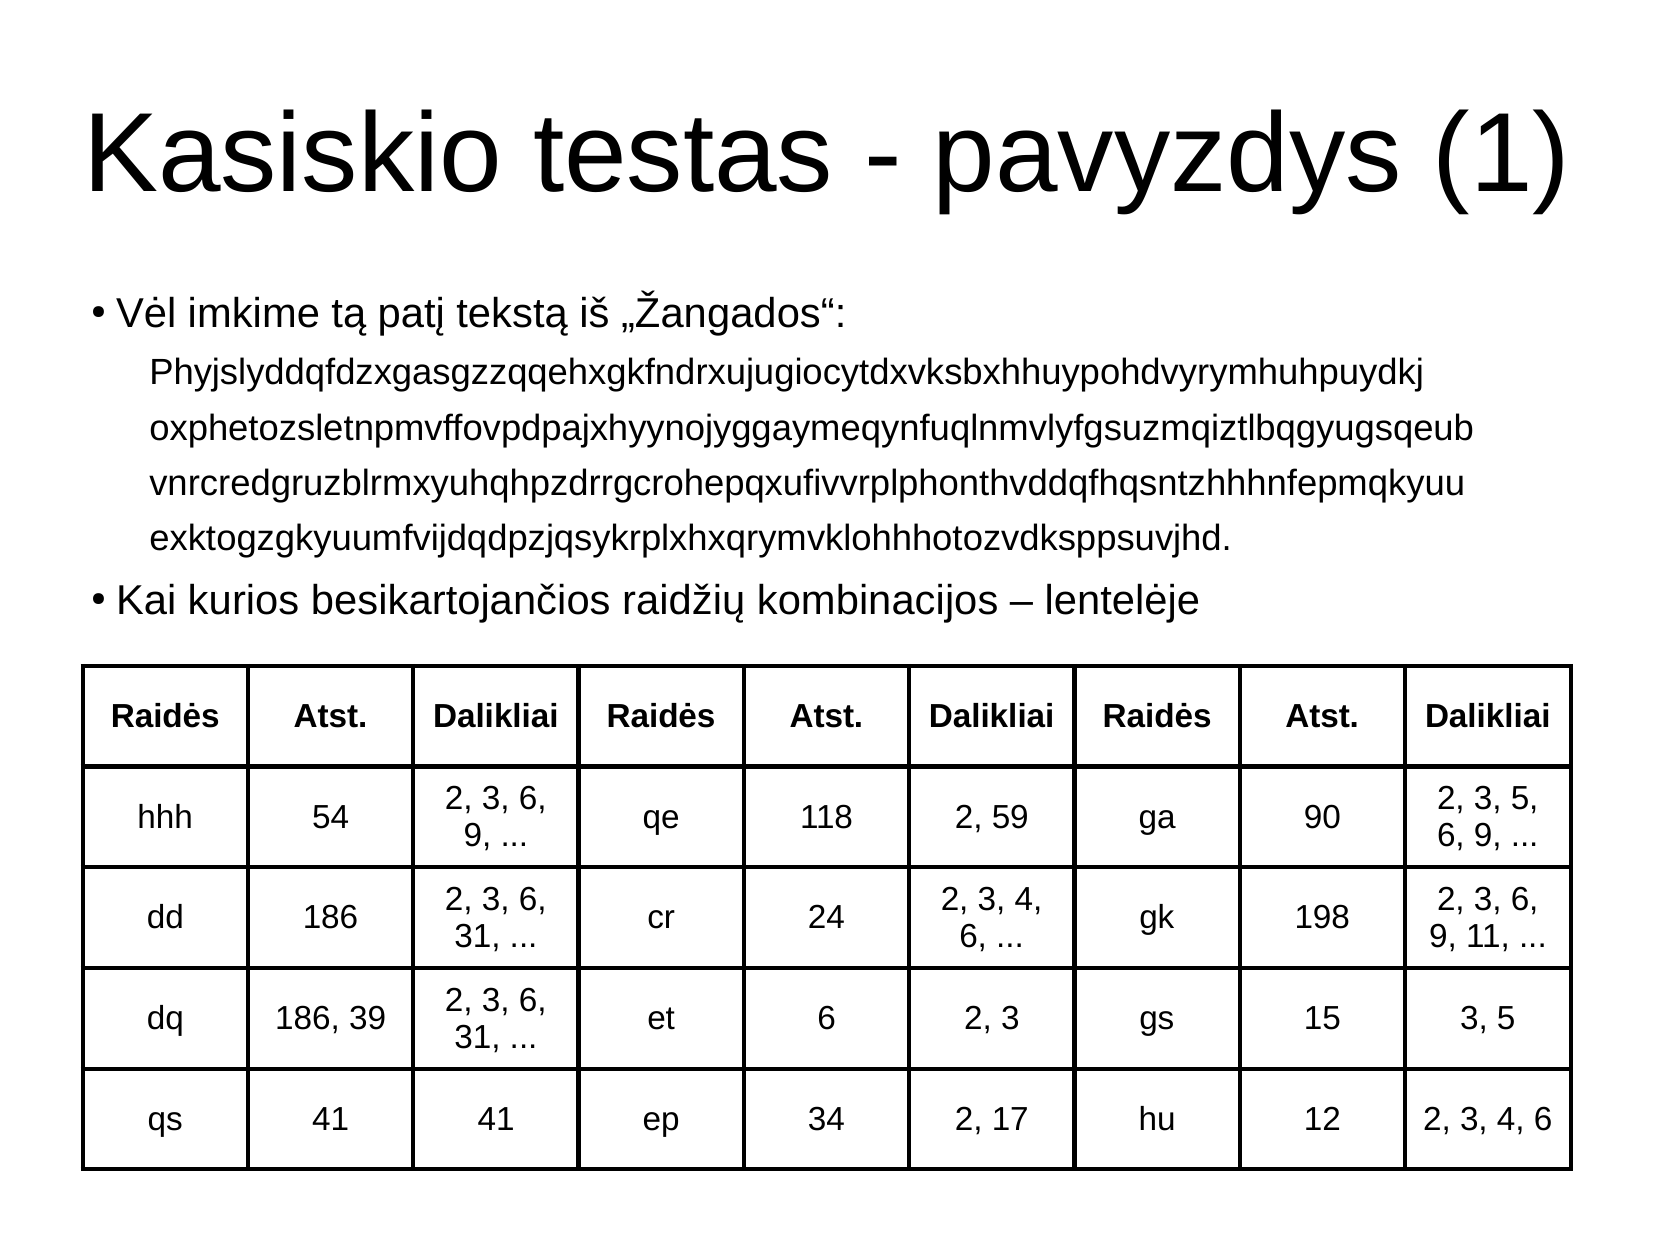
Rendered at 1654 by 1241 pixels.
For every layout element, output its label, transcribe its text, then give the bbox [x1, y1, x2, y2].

table_header Atst. [746, 668, 907, 764]
table_cell 2, 3, 6, 9, 11, ... [1407, 869, 1569, 966]
table_header Dalikliai [415, 668, 576, 764]
table_cell dq [85, 970, 246, 1067]
table_cell 2, 3, 5, 6, 9, ... [1407, 769, 1569, 865]
table_cell cr [581, 869, 742, 966]
table_cell 2, 3, 6, 31, ... [415, 869, 576, 966]
table_cell 24 [746, 869, 907, 966]
table_header Atst. [1242, 668, 1403, 764]
table_cell 34 [746, 1071, 907, 1167]
table_cell 2, 3, 4, 6, ... [911, 869, 1072, 966]
table_cell ga [1077, 769, 1238, 865]
table_cell gs [1077, 970, 1238, 1067]
table_cell 15 [1242, 970, 1403, 1067]
table_cell 186 [250, 869, 411, 966]
table_cell 2, 3, 4, 6 [1407, 1071, 1569, 1167]
table_cell 186, 39 [250, 970, 411, 1067]
table_header Raidės [581, 668, 742, 764]
table_cell 54 [250, 769, 411, 865]
table_cell hu [1077, 1071, 1238, 1167]
table_header Dalikliai [911, 668, 1072, 764]
table_cell 118 [746, 769, 907, 865]
table_cell 41 [250, 1071, 411, 1167]
table_cell 2, 3, 6, 9, ... [415, 769, 576, 865]
table_cell 41 [415, 1071, 576, 1167]
table_cell qe [581, 769, 742, 865]
table_cell 90 [1242, 769, 1403, 865]
list Vėl imkime tą patį tekstą iš „Žangados“: Phyjslyddqfdzxgasgzzqqehxgkfndrxujugiocytdxvksbxhhuypohdvyrymhuhpuydkj oxphetozsletnpmvffovpdpajxhyynojyggaymeqynfuqlnmvlyfgsuzmqiztlbqgyugsqeub vnrcredgruzblrmxyuhqhpzdrrgcrohepqxufivvrplphonthvddqfhqsntzhhhnfepmqkyuu exktogzgkyuumfvijdqdpzjqsykrplxhxqrymvklohhhotozvdksppsuvjhd. Kai kurios besikartojančios raidžių kombinacijos – lentelėje [82, 290, 1571, 634]
title Kasiskio testas - pavyzdys (1) [82, 49, 1571, 257]
table_cell 198 [1242, 869, 1403, 966]
table_cell qs [85, 1071, 246, 1167]
table_cell dd [85, 869, 246, 966]
table_cell 6 [746, 970, 907, 1067]
table_header Raidės [85, 668, 246, 764]
table_cell 3, 5 [1407, 970, 1569, 1067]
table_cell 2, 17 [911, 1071, 1072, 1167]
table_cell et [581, 970, 742, 1067]
table_cell ep [581, 1071, 742, 1167]
table_cell gk [1077, 869, 1238, 966]
table_cell hhh [85, 769, 246, 865]
table_header Raidės [1077, 668, 1238, 764]
table_cell 2, 3 [911, 970, 1072, 1067]
table_header Dalikliai [1407, 668, 1569, 764]
table_header Atst. [250, 668, 411, 764]
table_cell 2, 59 [911, 769, 1072, 865]
table_cell 12 [1242, 1071, 1403, 1167]
table_cell 2, 3, 6, 31, ... [415, 970, 576, 1067]
